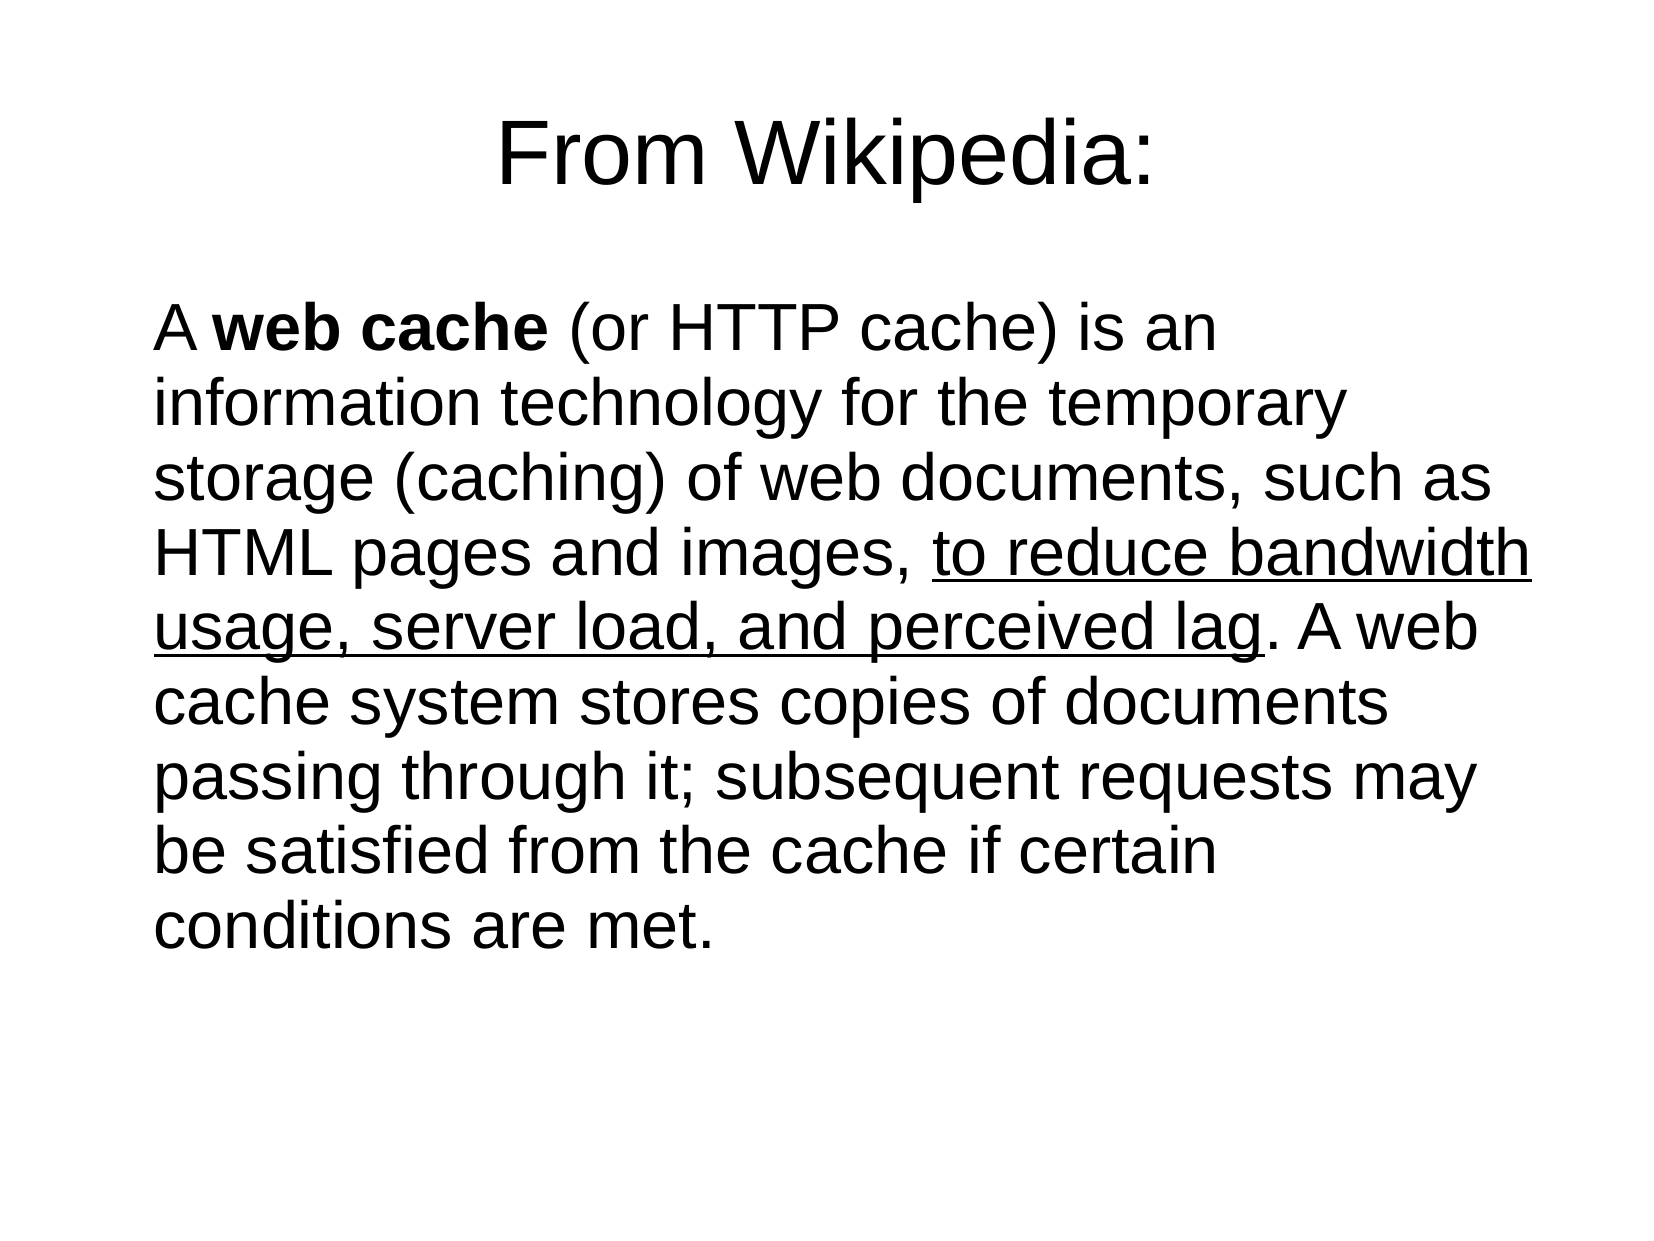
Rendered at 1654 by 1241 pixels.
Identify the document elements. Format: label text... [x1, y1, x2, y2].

list A web cache (or HTTP cache) is an information technology for the temporary storage (caching) of web documents, such as HTML pages and images, to reduce bandwidth usage, server load, and perceived lag. A web cache system stores copies of documents passing through it; subsequent requests may be satisfied from the cache if certain conditions are met. [82, 290, 1538, 1010]
title From Wikipedia: [82, 49, 1571, 257]
